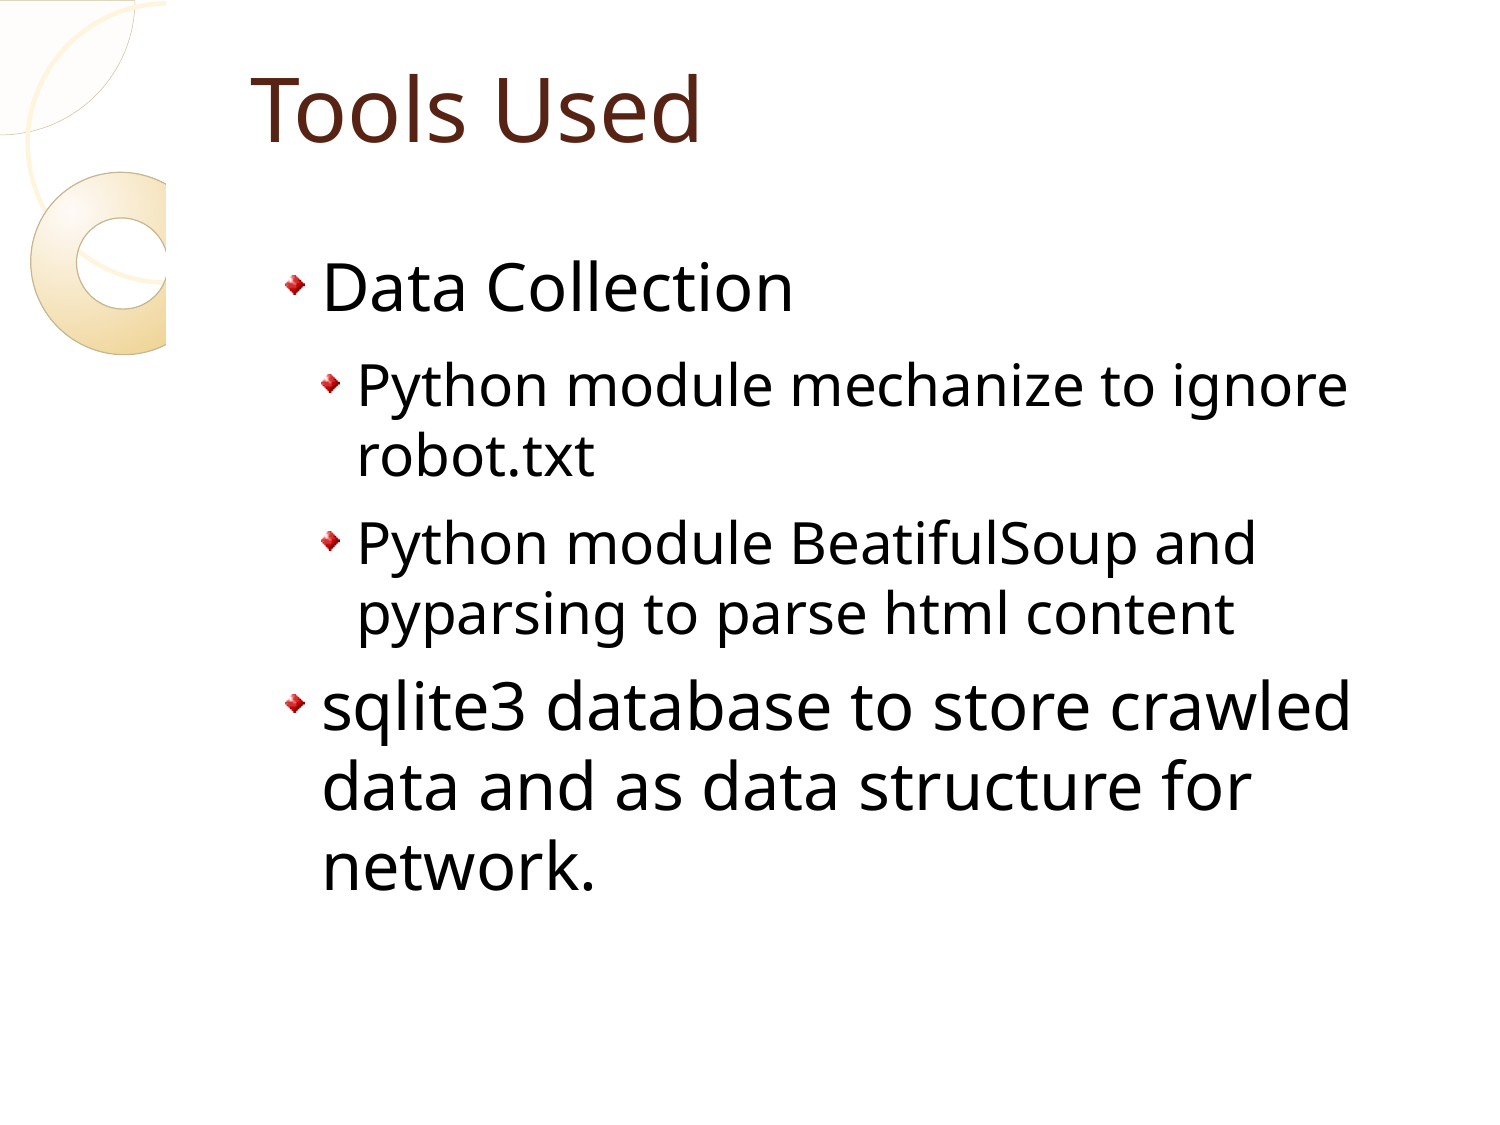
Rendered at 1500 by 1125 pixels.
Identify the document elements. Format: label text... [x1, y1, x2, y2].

list Data Collection Python module mechanize to ignore robot.txt Python module BeatifulSoup and pyparsing to parse html content sqlite3 database to store crawled data and as data structure for network. [235, 237, 1466, 1025]
title Tools Used [235, 45, 1466, 233]
